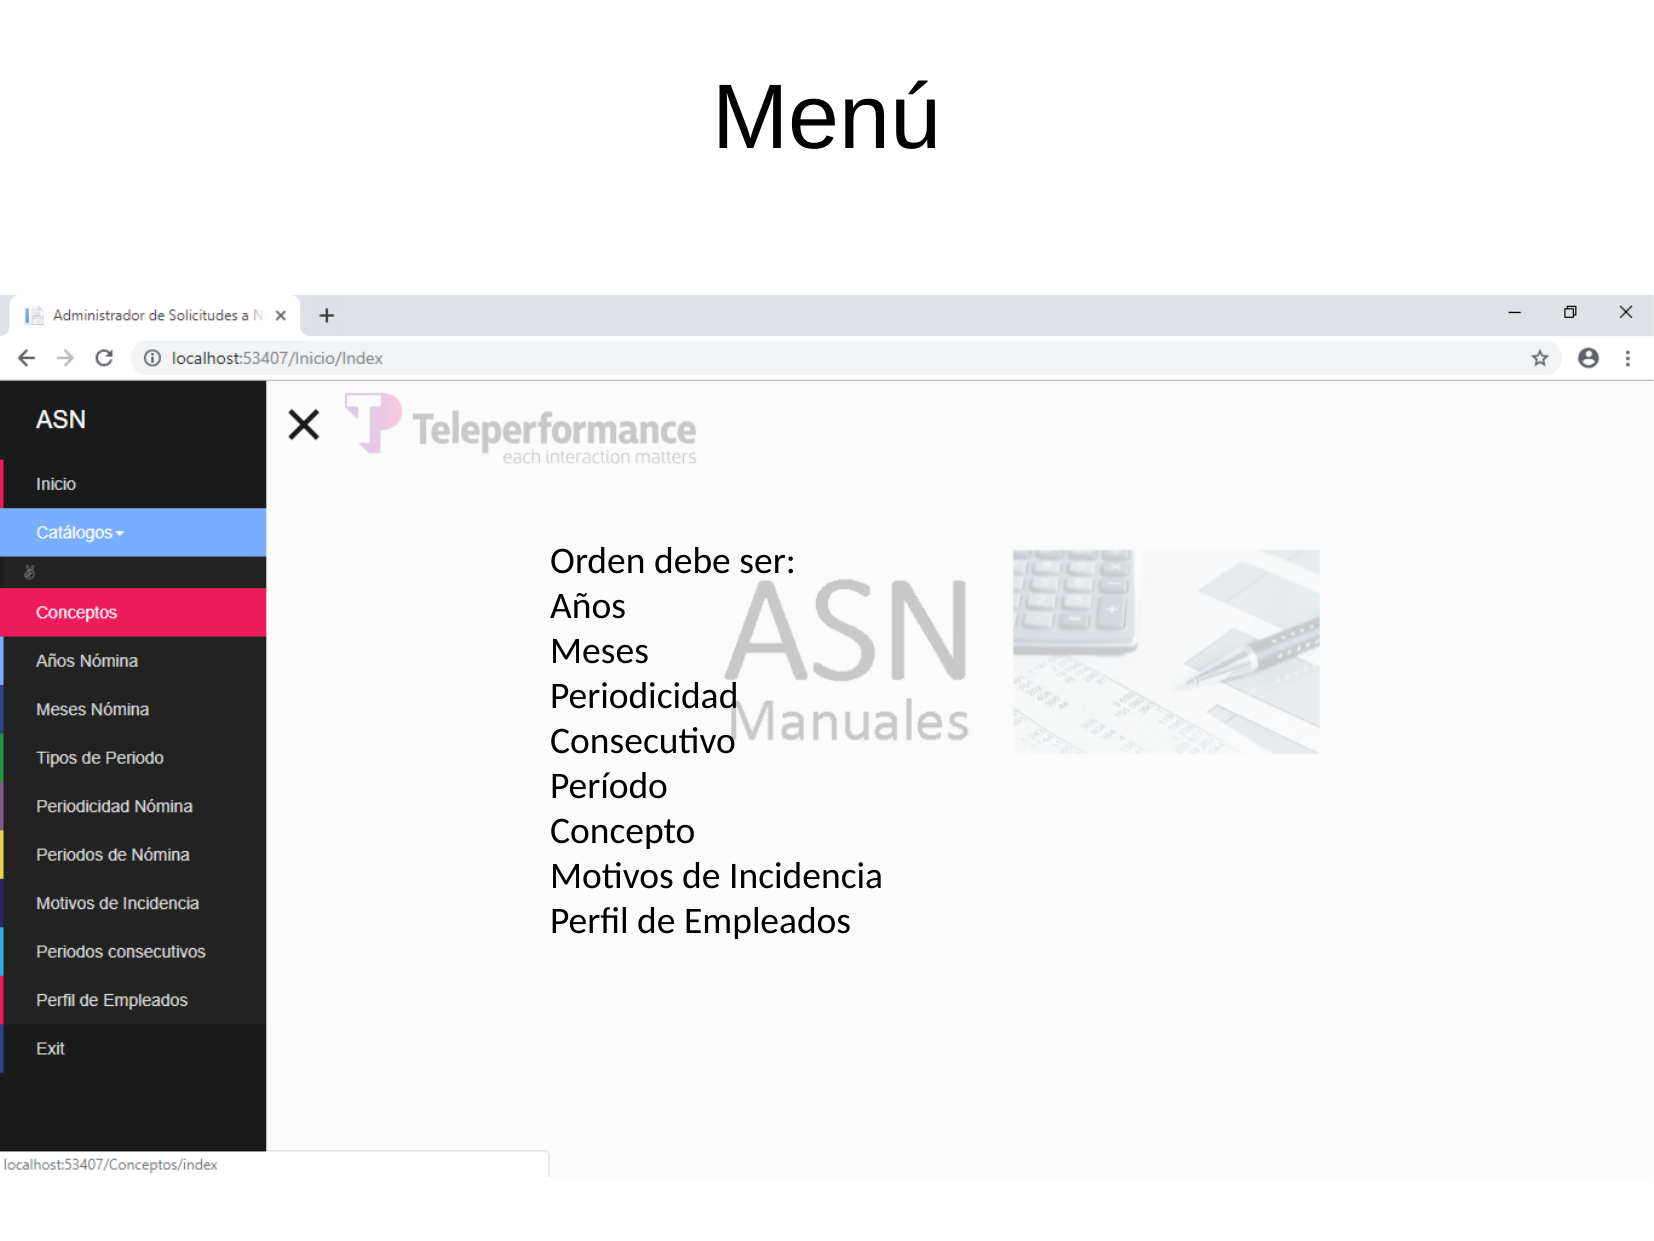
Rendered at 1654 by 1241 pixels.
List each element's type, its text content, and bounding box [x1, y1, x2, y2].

text_box Orden debe ser: Años Meses Periodicidad Consecutivo Período Concepto Motivos de Incidencia Perfil de Empleados [535, 528, 899, 949]
picture [0, 295, 1654, 1177]
title Menú [82, 49, 1571, 257]
